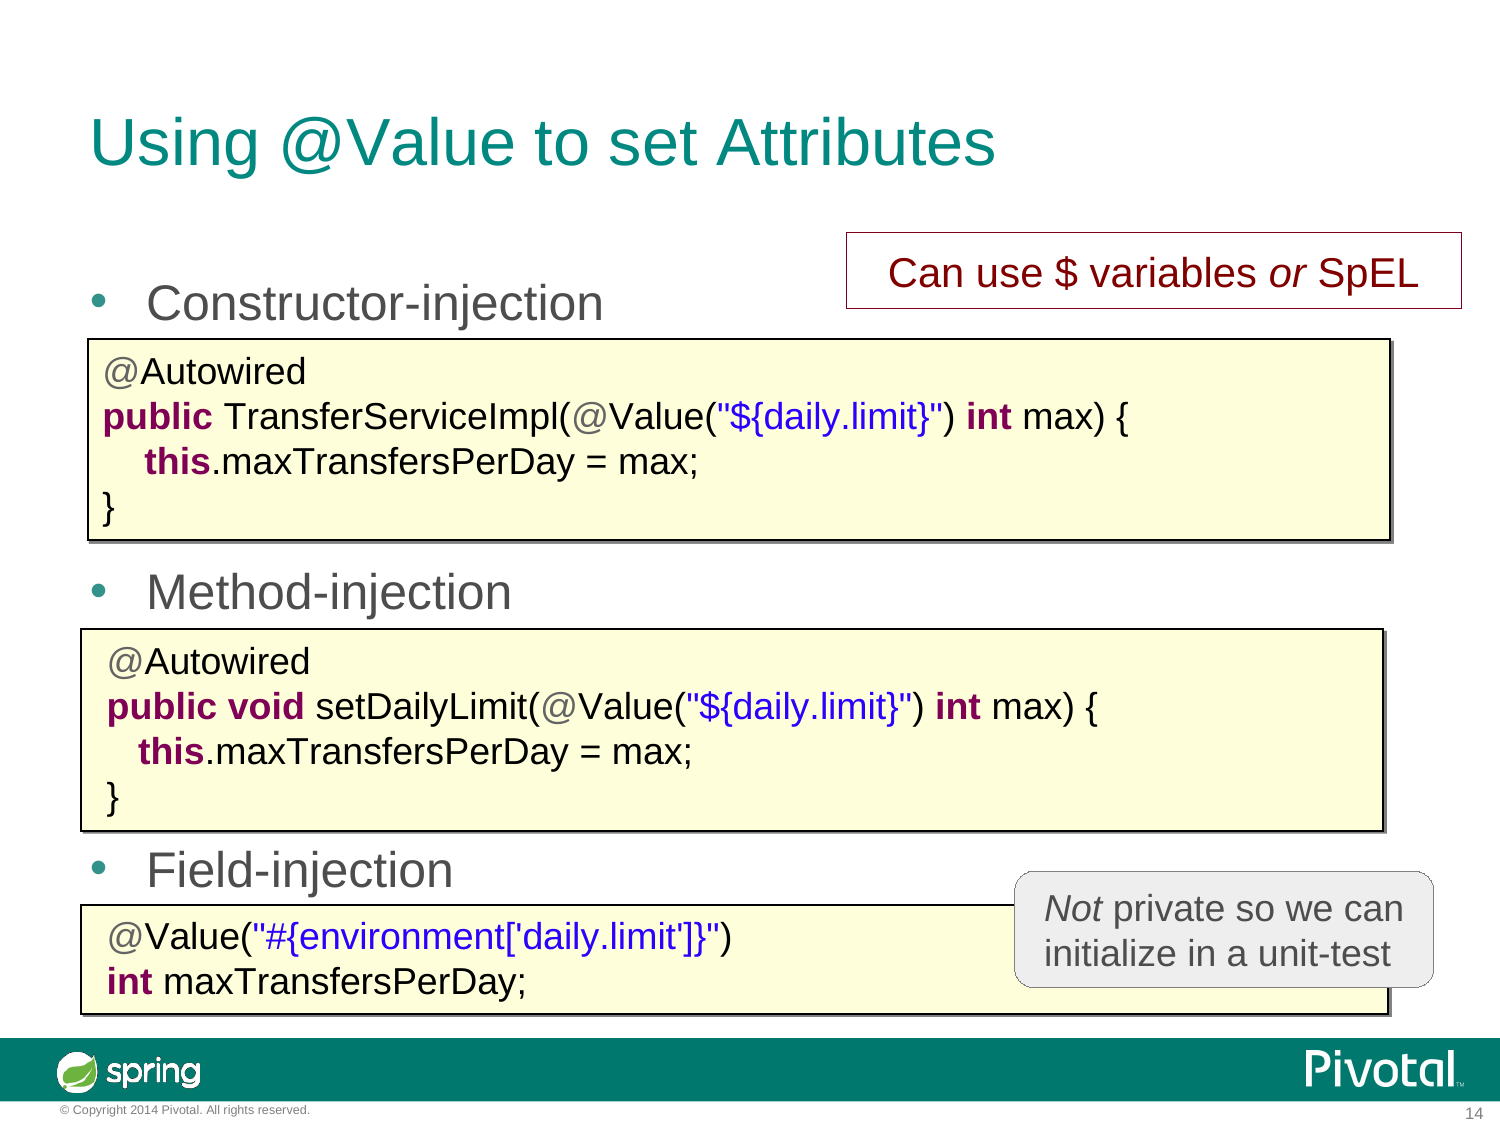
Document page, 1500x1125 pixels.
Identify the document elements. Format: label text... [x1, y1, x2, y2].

text_box @Autowired public void setDailyLimit(@Value("${daily.limit}") int max) { this.maxTransfersPerDay = max; } [81, 629, 1384, 831]
title Using @Value to set Attributes [75, 45, 1426, 233]
picture [1306, 1050, 1464, 1087]
list Constructor-injection Method-injection Field-injection [75, 262, 1426, 1005]
text_box @Autowired public TransferServiceImpl(@Value("${daily.limit}") int max) { this.maxTransfersPerDay = max; } [87, 339, 1391, 540]
text_box Can use $ variables or SpEL [846, 232, 1462, 309]
picture [32, 1041, 210, 1103]
text_box Not private so we can initialize in a unit-test [1014, 871, 1434, 988]
text_box @Value("#{environment['daily.limit']}") int maxTransfersPerDay; [81, 904, 1389, 1014]
